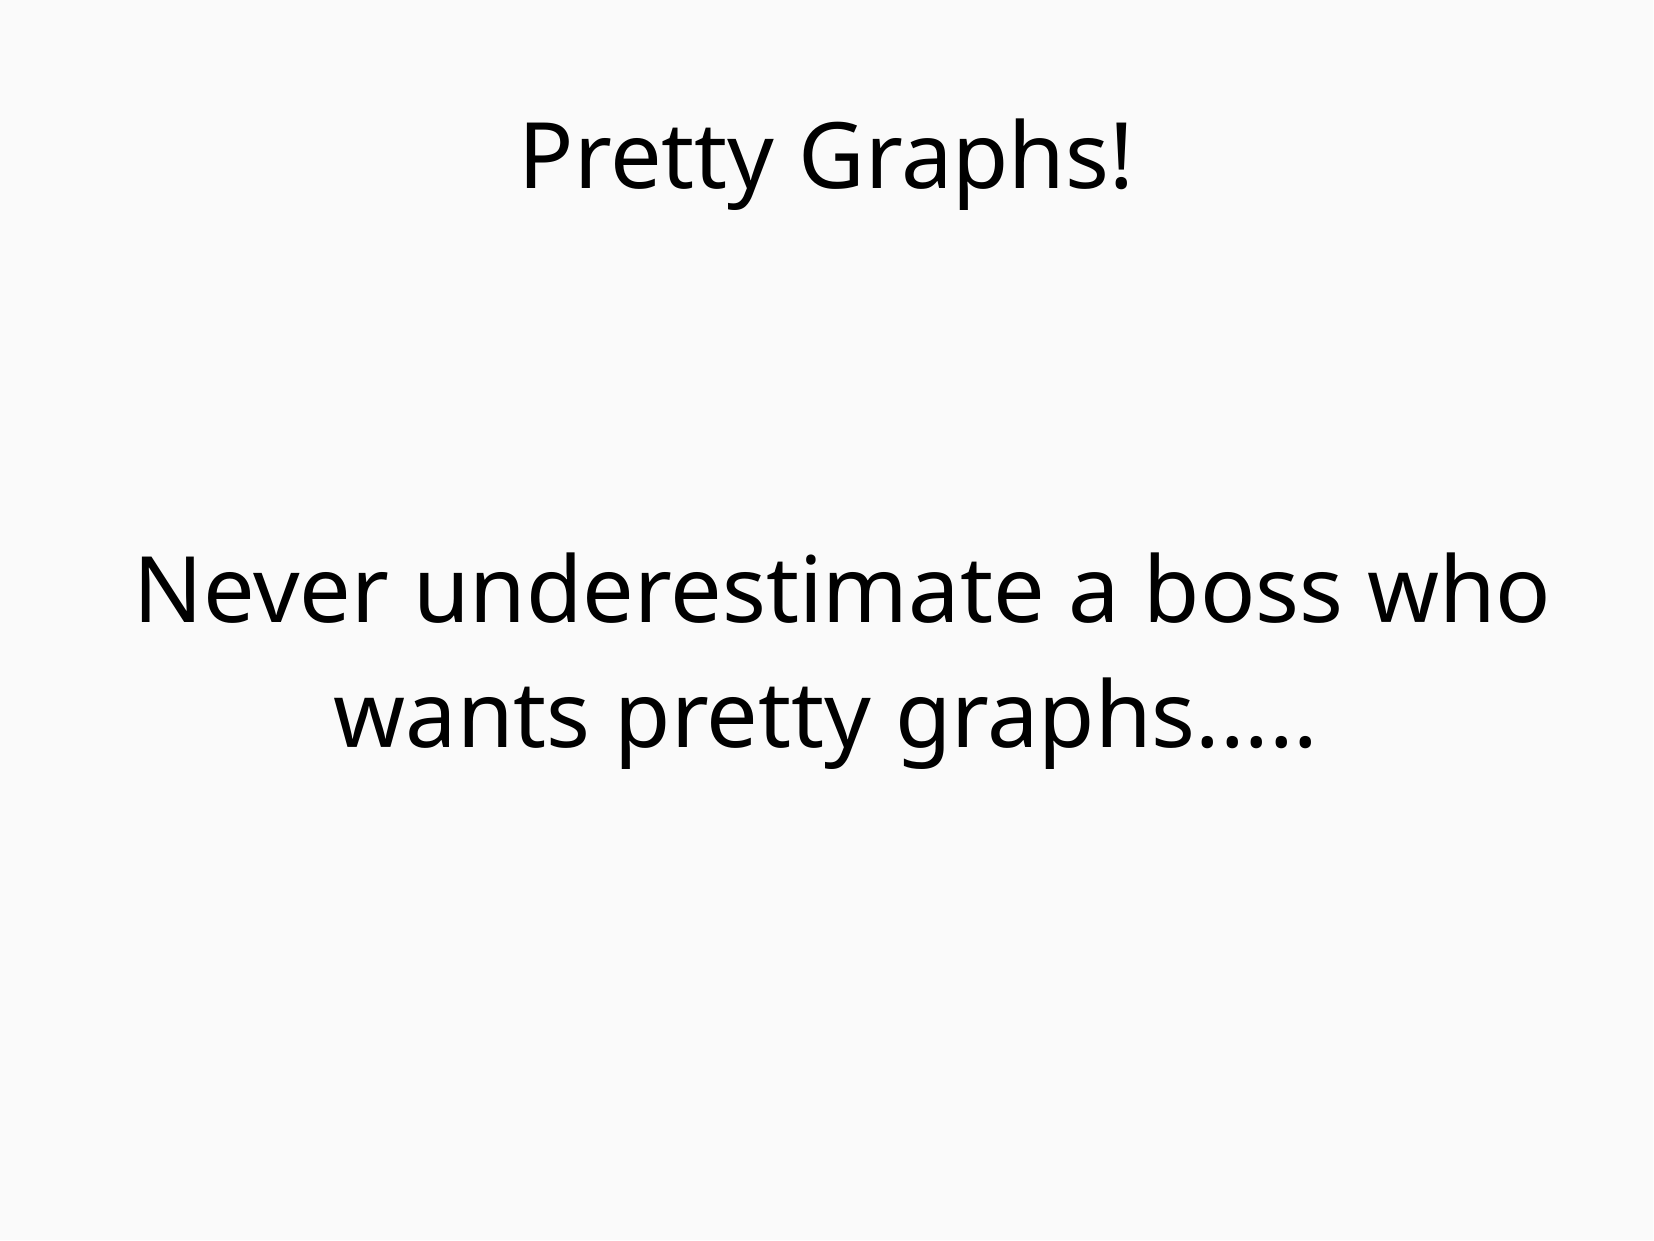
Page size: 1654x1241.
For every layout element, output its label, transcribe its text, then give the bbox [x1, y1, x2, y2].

title Pretty Graphs! [82, 49, 1571, 257]
subtitle Never underestimate a boss who wants pretty graphs..... [82, 290, 1571, 1010]
